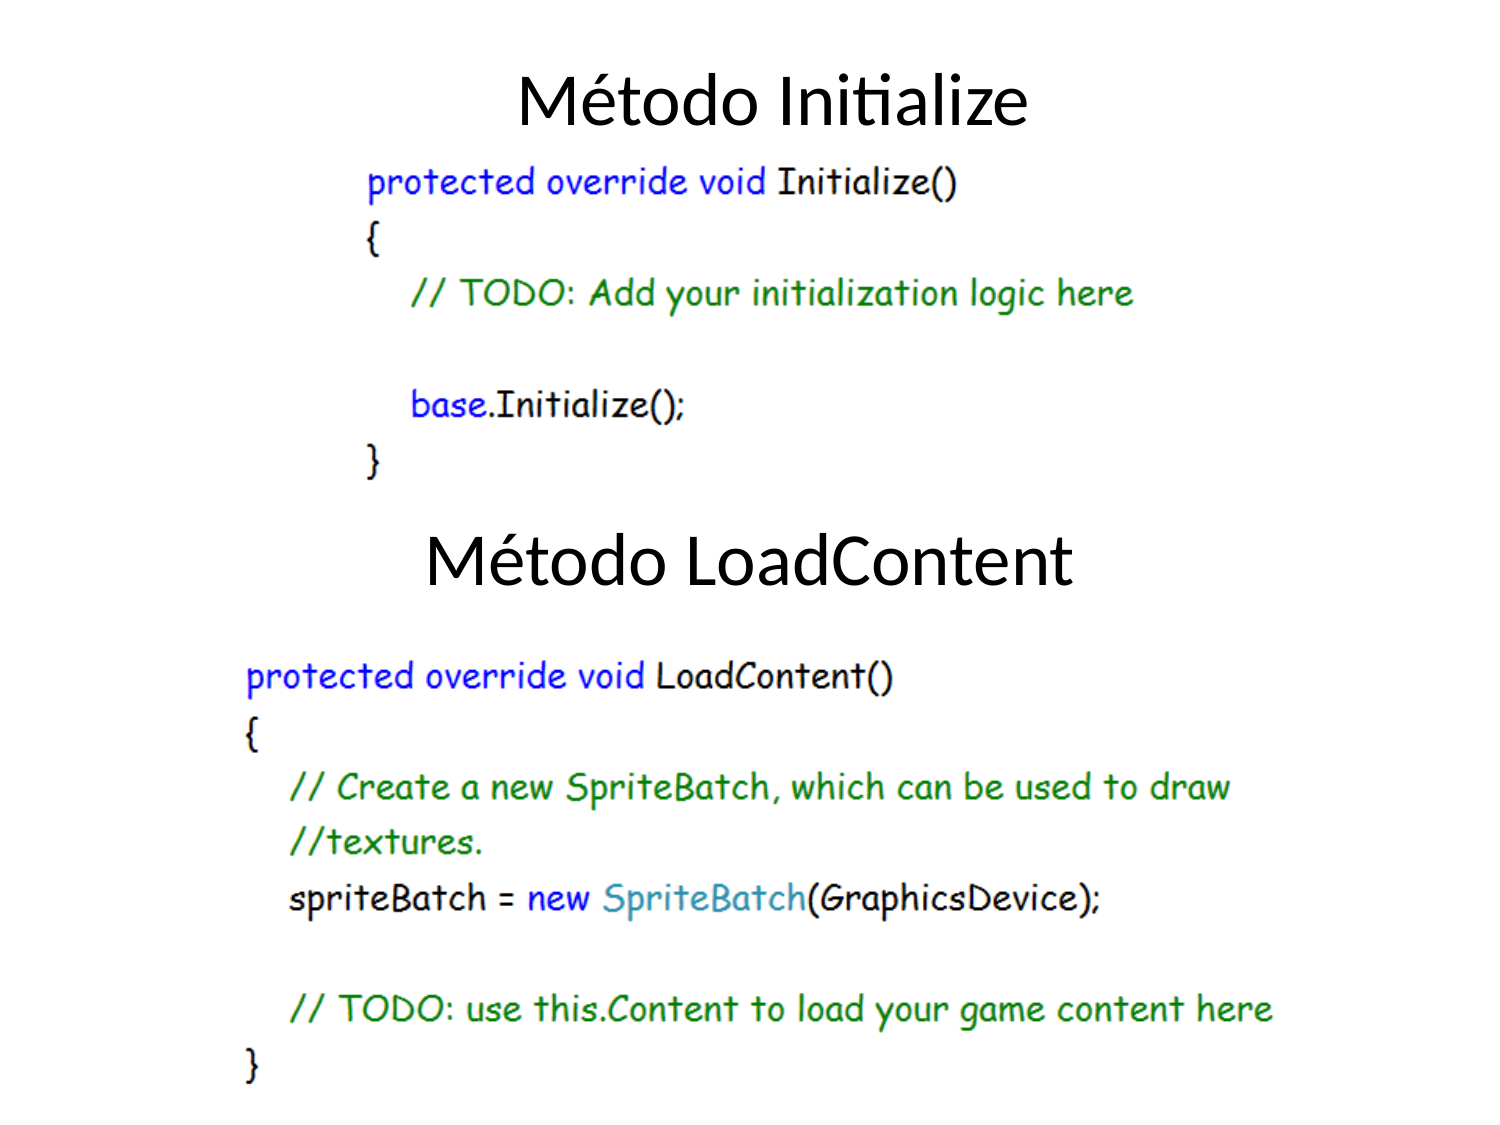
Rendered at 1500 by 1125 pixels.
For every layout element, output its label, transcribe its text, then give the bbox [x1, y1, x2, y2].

text_box Método LoadContent [383, 503, 1116, 645]
picture [242, 645, 1291, 1092]
picture [360, 160, 1151, 488]
text_box Método Initialize [407, 42, 1140, 160]
